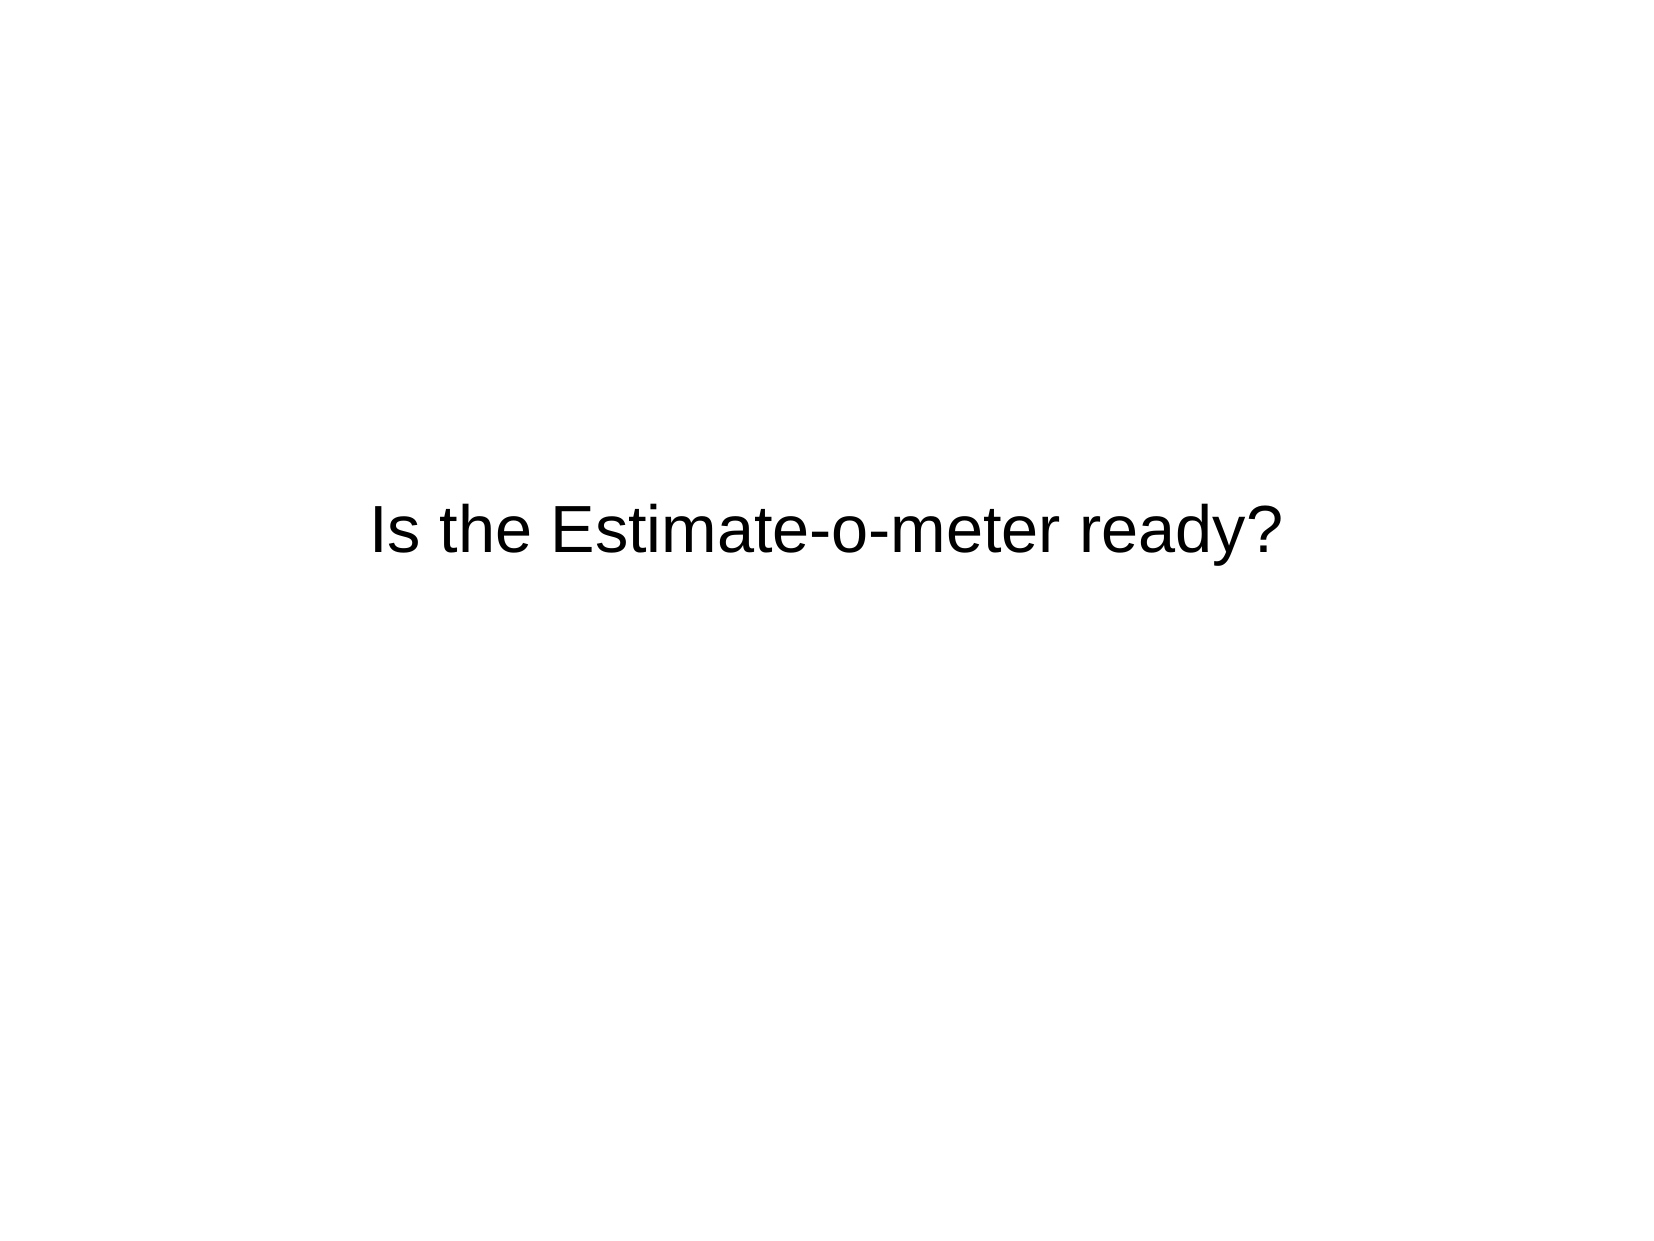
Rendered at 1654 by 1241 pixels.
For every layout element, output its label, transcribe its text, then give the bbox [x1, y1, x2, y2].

subtitle Is the Estimate-o-meter ready? [82, 49, 1571, 1010]
